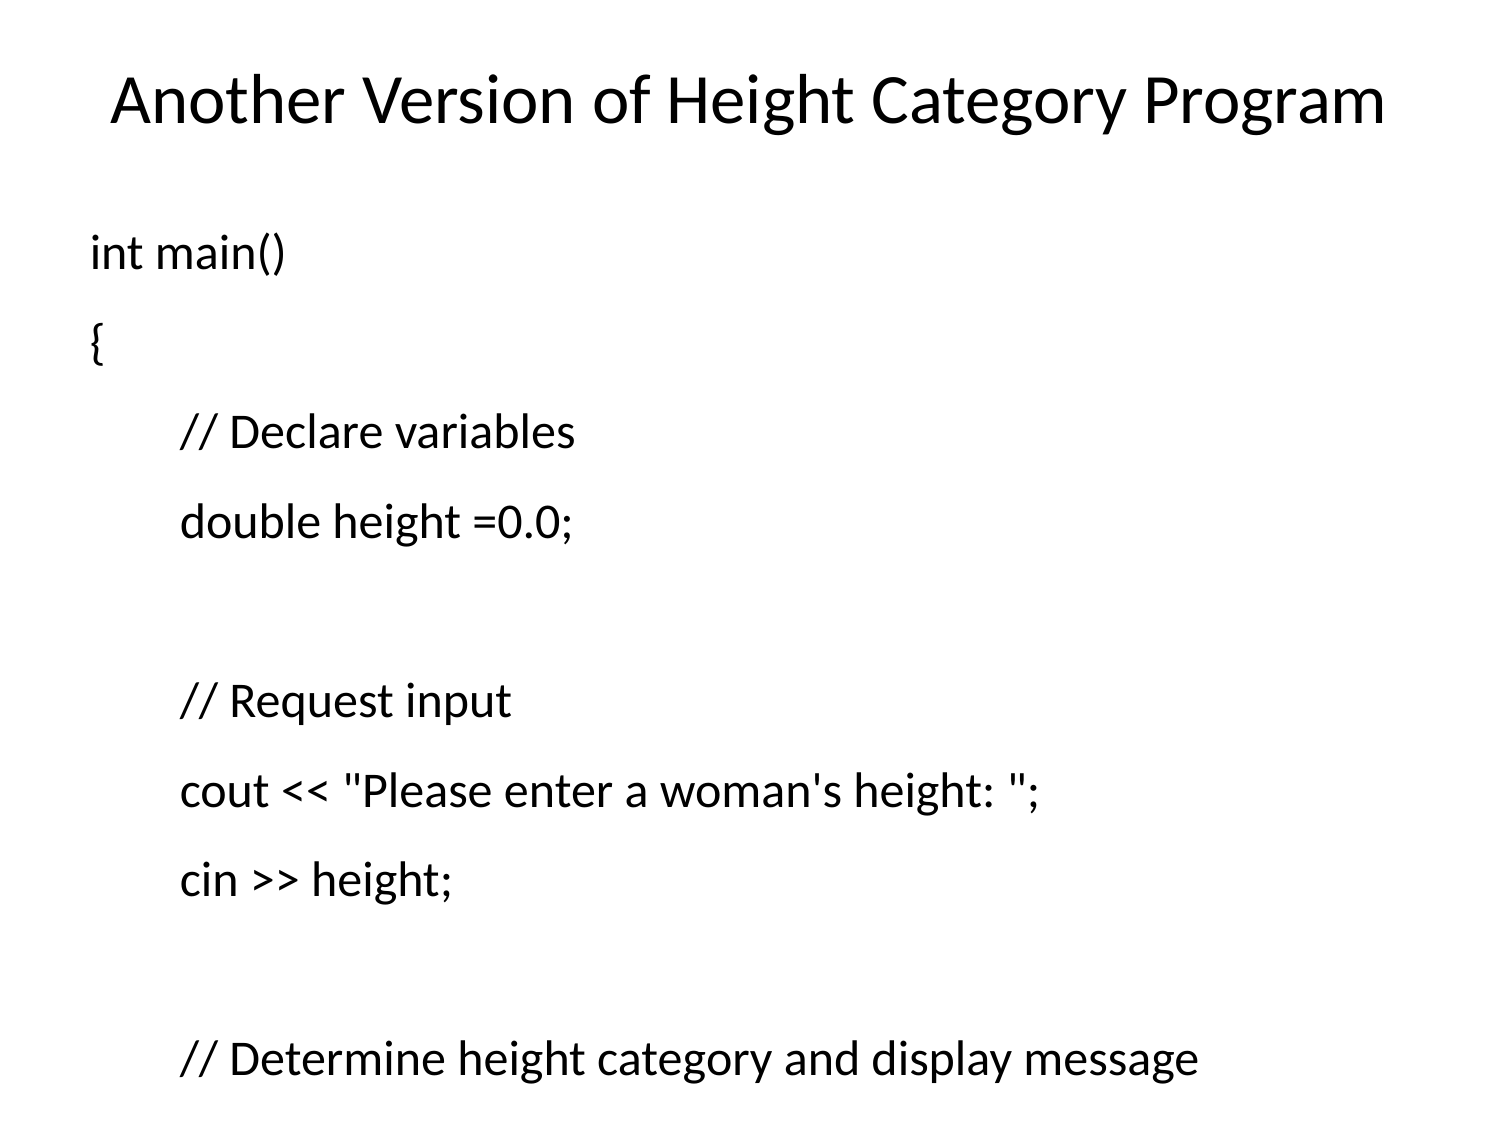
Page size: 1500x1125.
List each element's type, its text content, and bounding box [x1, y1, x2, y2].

list int main() { // Declare variables double height =0.0; // Request input cout << "Please enter a woman's height: "; cin >> height; // Determine height category and display message if (height < 59) { cout << "Height category: Extra petite" << endl; } [75, 212, 1450, 1100]
title Another Version of Height Category Program [75, 45, 1425, 212]
